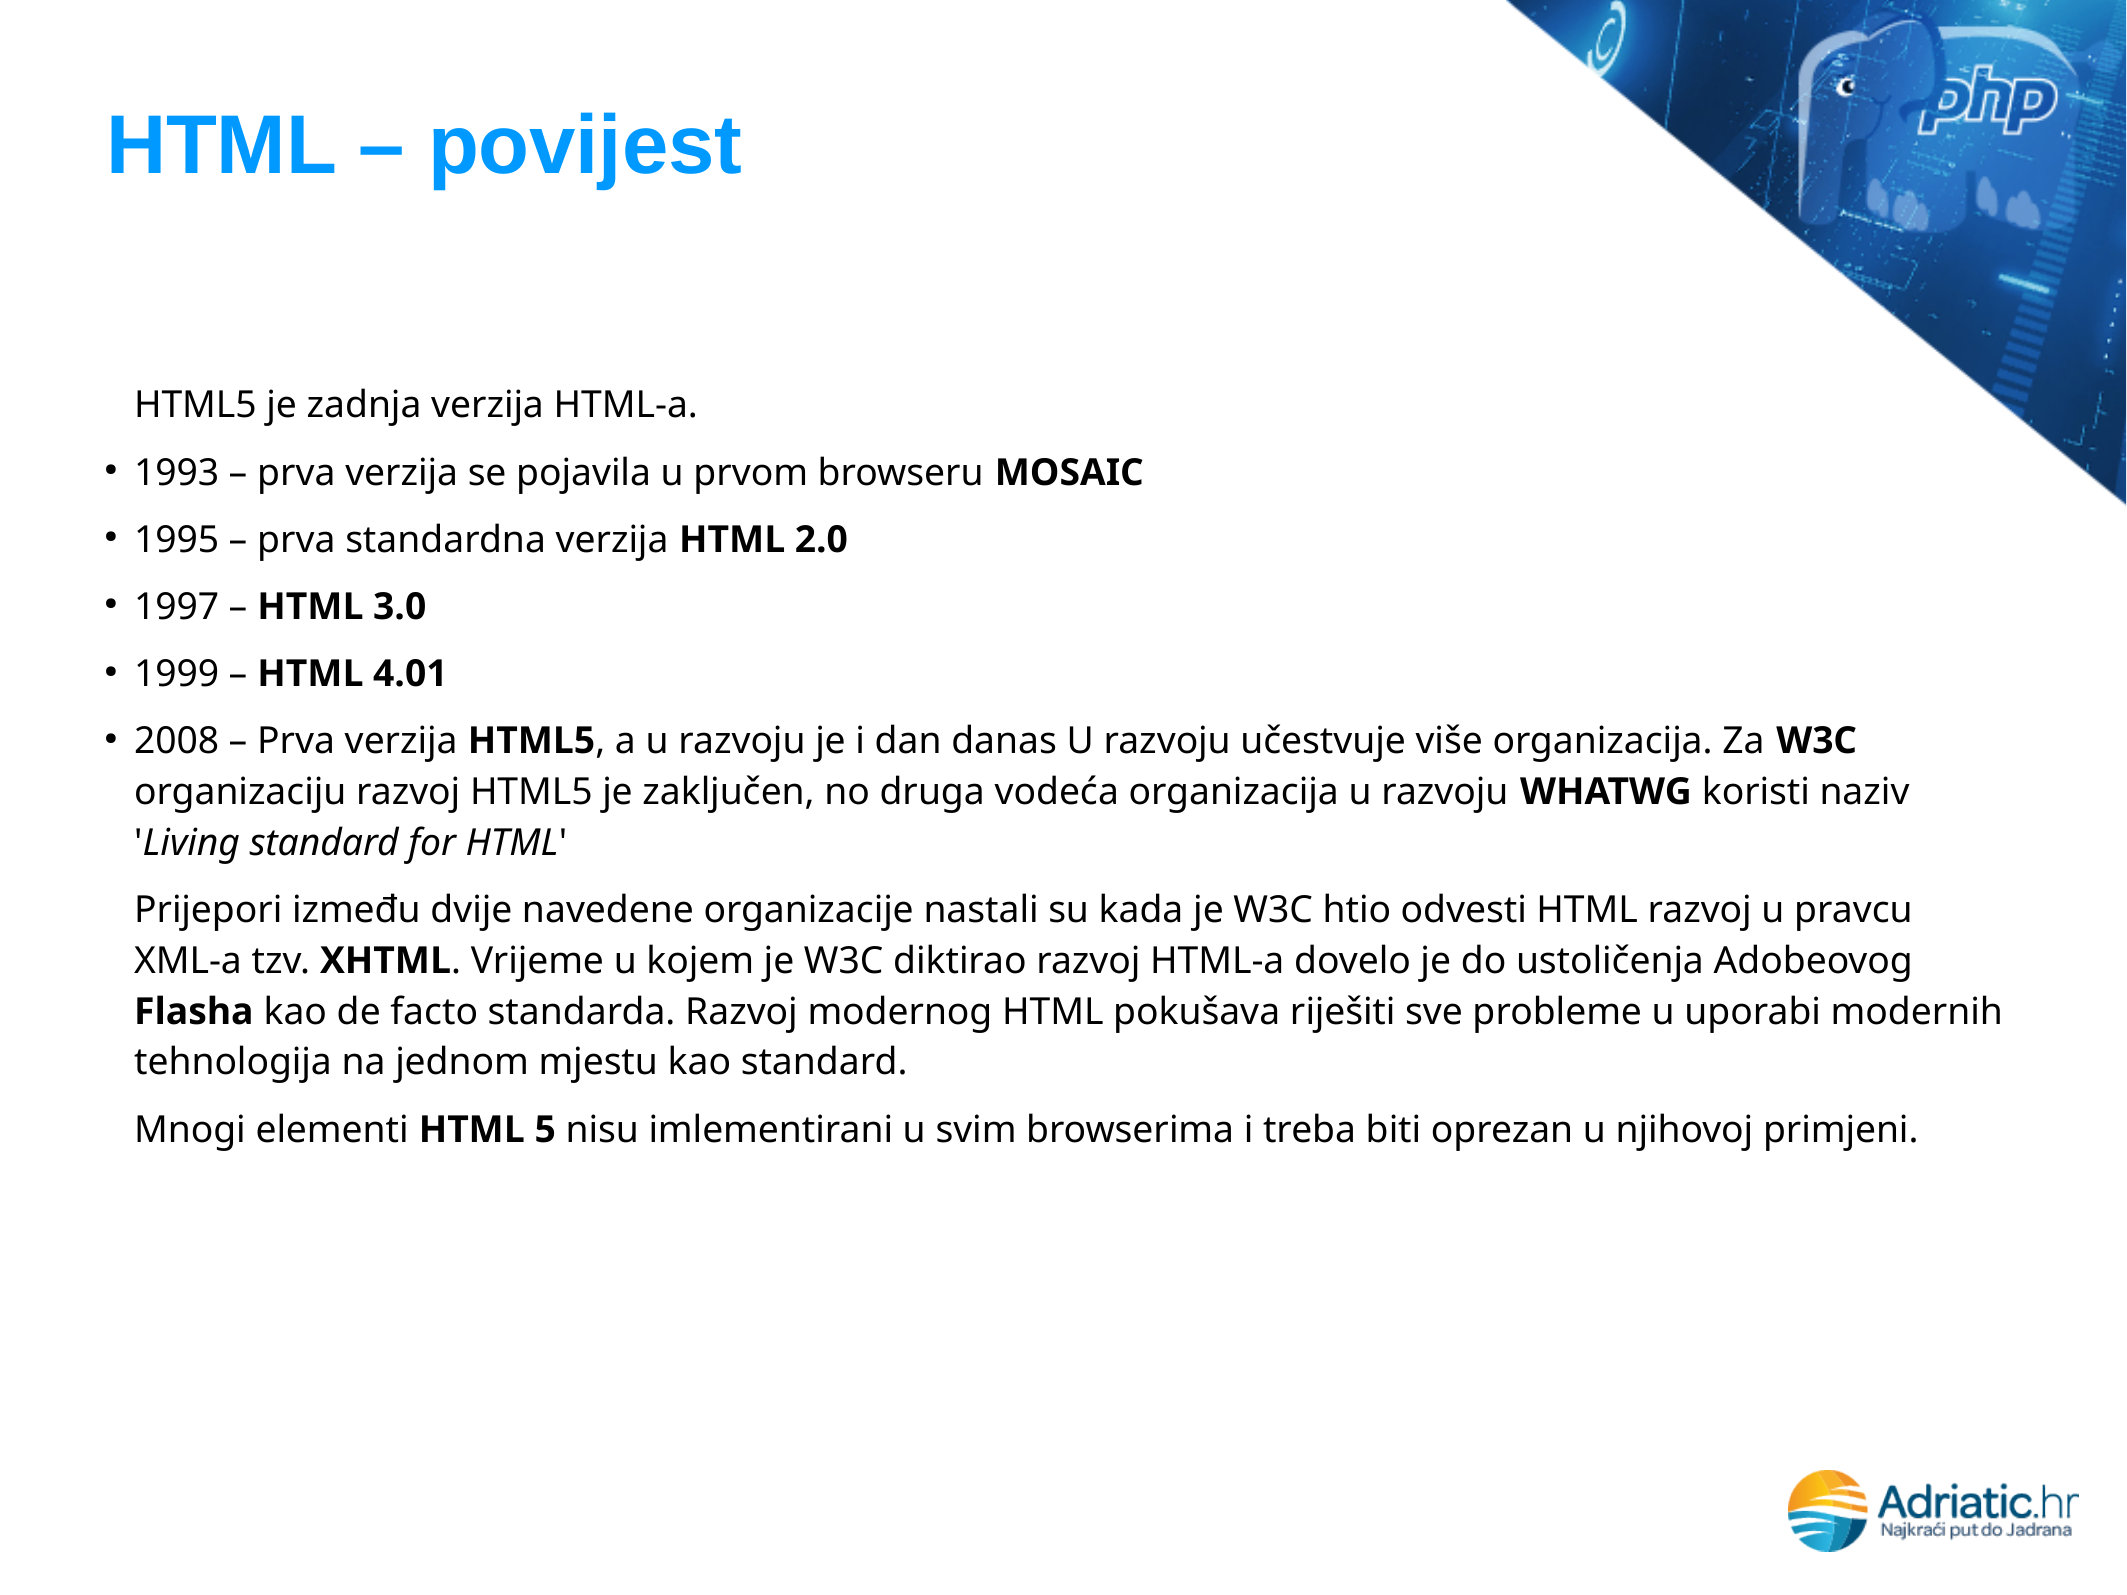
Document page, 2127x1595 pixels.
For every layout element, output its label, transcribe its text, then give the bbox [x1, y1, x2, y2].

picture [1505, 0, 2127, 625]
title HTML – povijest [106, 70, 1630, 219]
picture [1788, 1470, 2079, 1552]
list HTML5 je zadnja verzija HTML-a. 1993 – prva verzija se pojavila u prvom browseru MOSAIC 1995 – prva standardna verzija HTML 2.0 1997 – HTML 3.0 1999 – HTML 4.01 2008 – Prva verzija HTML5, a u razvoju je i dan danas U razvoju učestvuje više organizacija. Za W3C organizaciju razvoj HTML5 je zaključen, no druga vodeća organizacija u razvoju WHATWG koristi naziv 'Living standard for HTML' Prijepori između dvije navedene organizacije nastali su kada je W3C htio odvesti HTML razvoj u pravcu XML-a tzv. XHTML. Vrijeme u kojem je W3C diktirao razvoj HTML-a dovelo je do ustoličenja Adobeovog Flasha kao de facto standarda. Razvoj modernog HTML pokušava riješiti sve probleme u uporabi modernih tehnologija na jednom mjestu kao standard. Mnogi elementi HTML 5 nisu imlementirani u svim browserima i treba biti oprezan u njihovoj primjeni. [94, 377, 2008, 1536]
